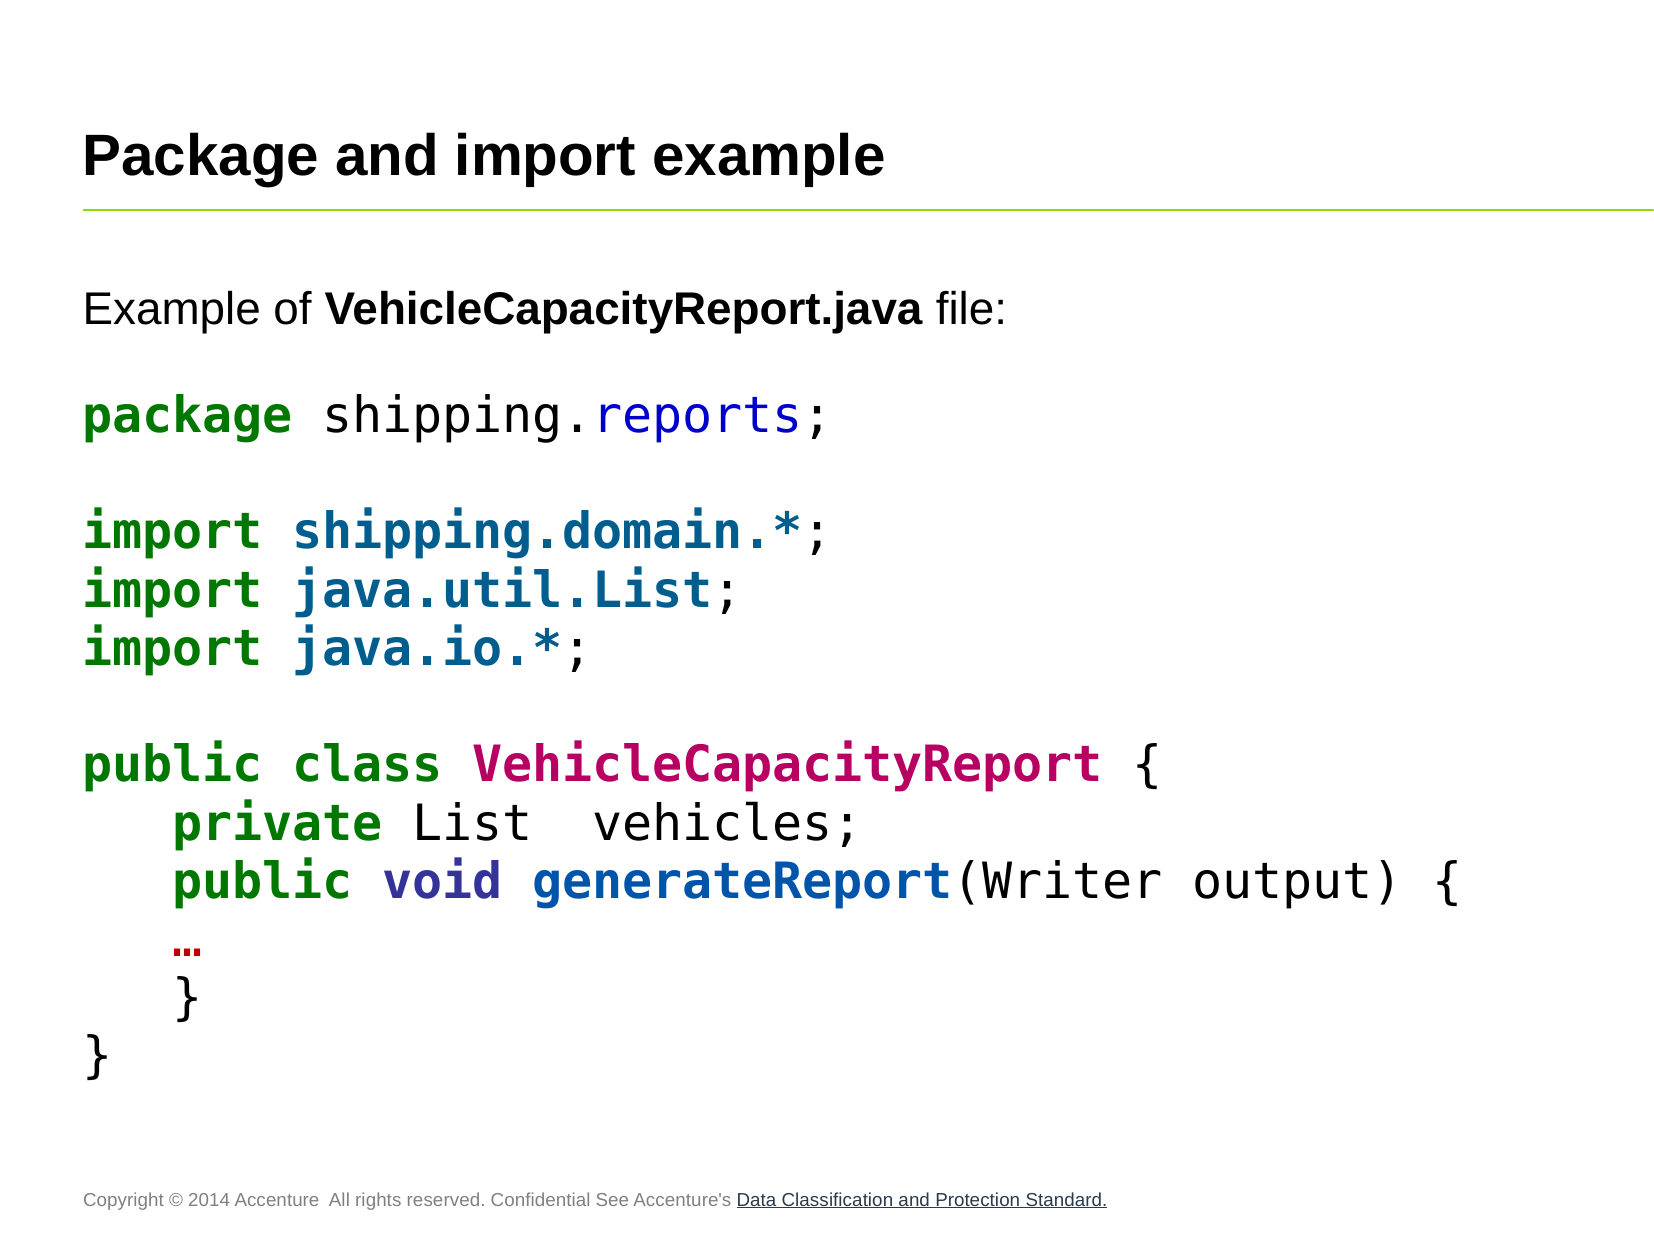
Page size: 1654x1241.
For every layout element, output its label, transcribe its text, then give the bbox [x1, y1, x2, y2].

title Package and import example [82, 106, 1571, 204]
list Example of VehicleCapacityReport.java file: package shipping.reports; import shipping.domain.*; import java.util.List; import java.io.*; public class VehicleCapacityReport { private List vehicles; public void generateReport(Writer output) { … } } [82, 283, 1574, 1241]
